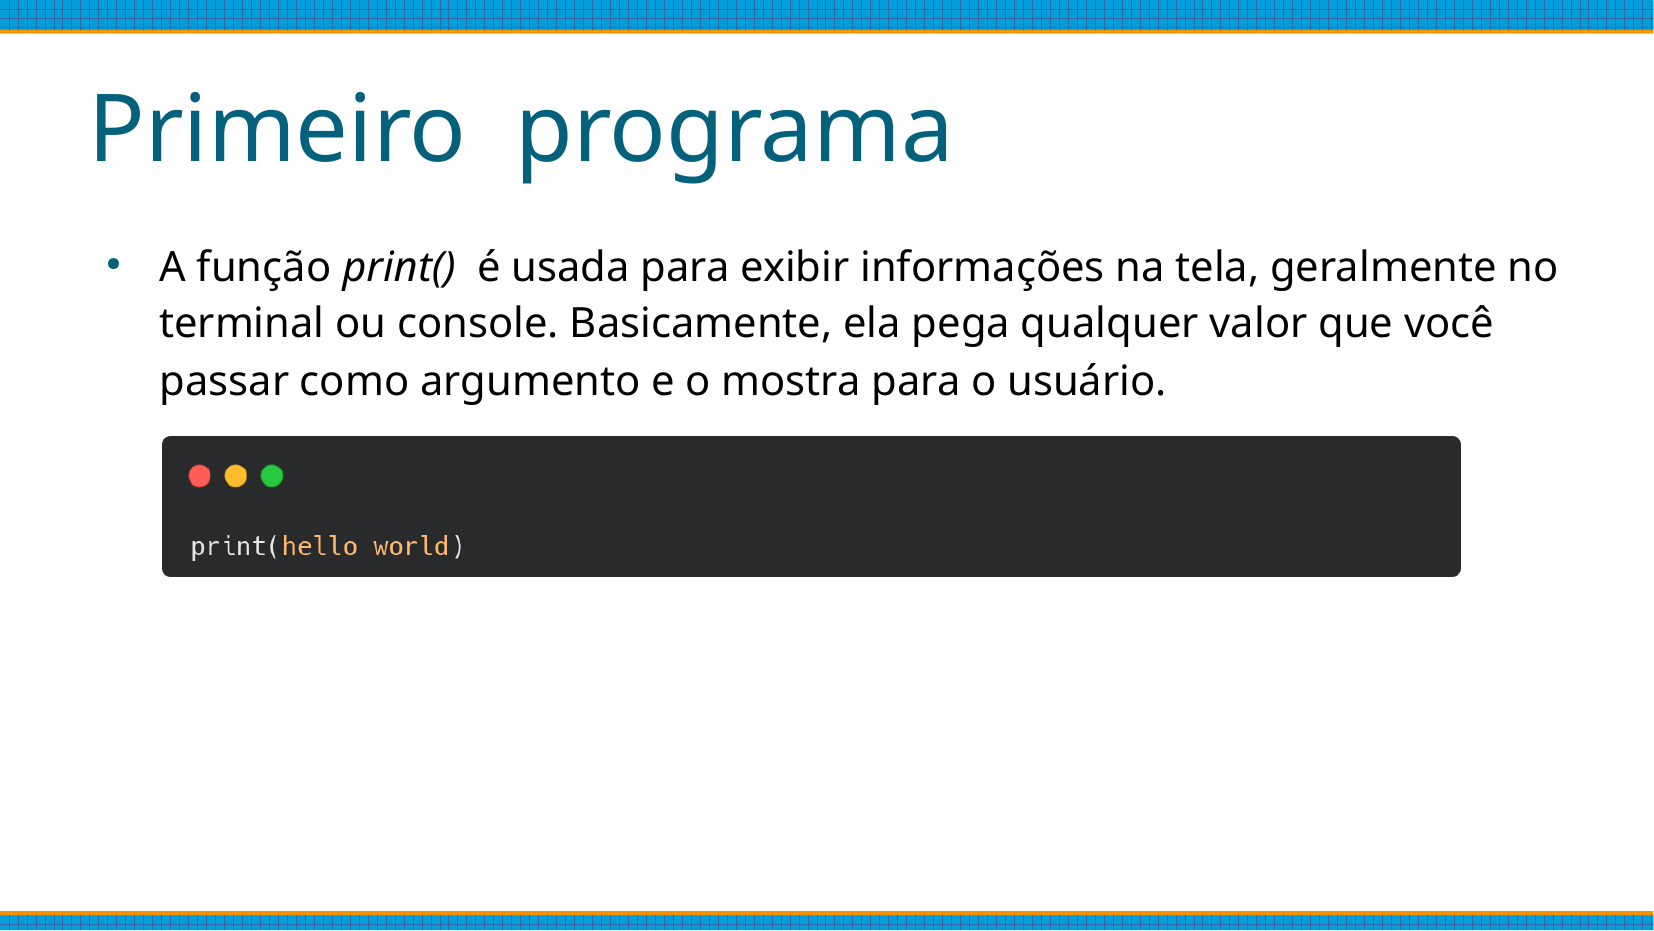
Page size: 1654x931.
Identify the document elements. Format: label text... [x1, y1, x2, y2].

picture [145, 421, 1477, 591]
list A função print() é usada para exibir informações na tela, geralmente no terminal ou console. Basicamente, ela pega qualquer valor que você passar como argumento e o mostra para o usuário. [88, 236, 1565, 901]
title Primeiro programa [88, 44, 1565, 207]
